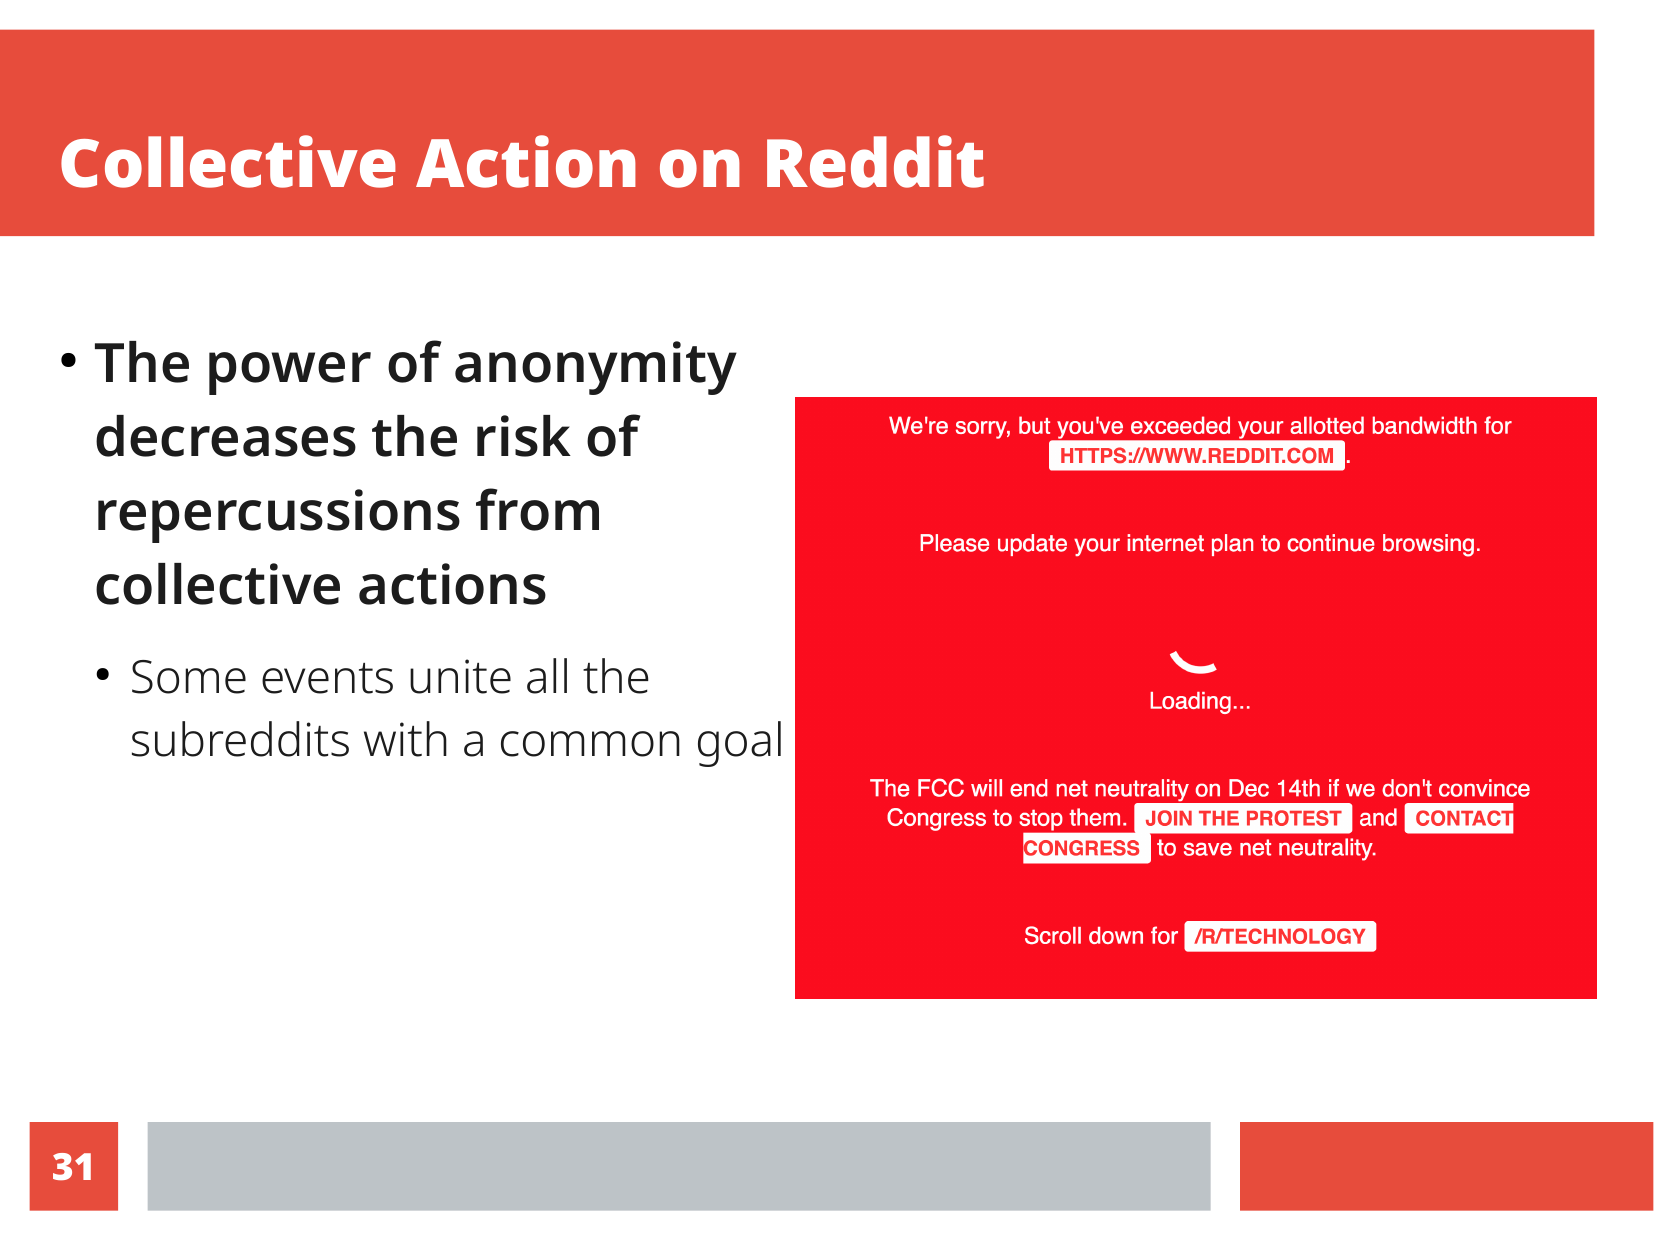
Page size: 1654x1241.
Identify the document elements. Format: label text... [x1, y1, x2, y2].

picture [795, 397, 1597, 999]
list The power of anonymity decreases the risk of repercussions from collective actions Some events unite all the subreddits with a common goal [59, 324, 794, 1093]
title Collective Action on Reddit [59, 59, 1595, 207]
